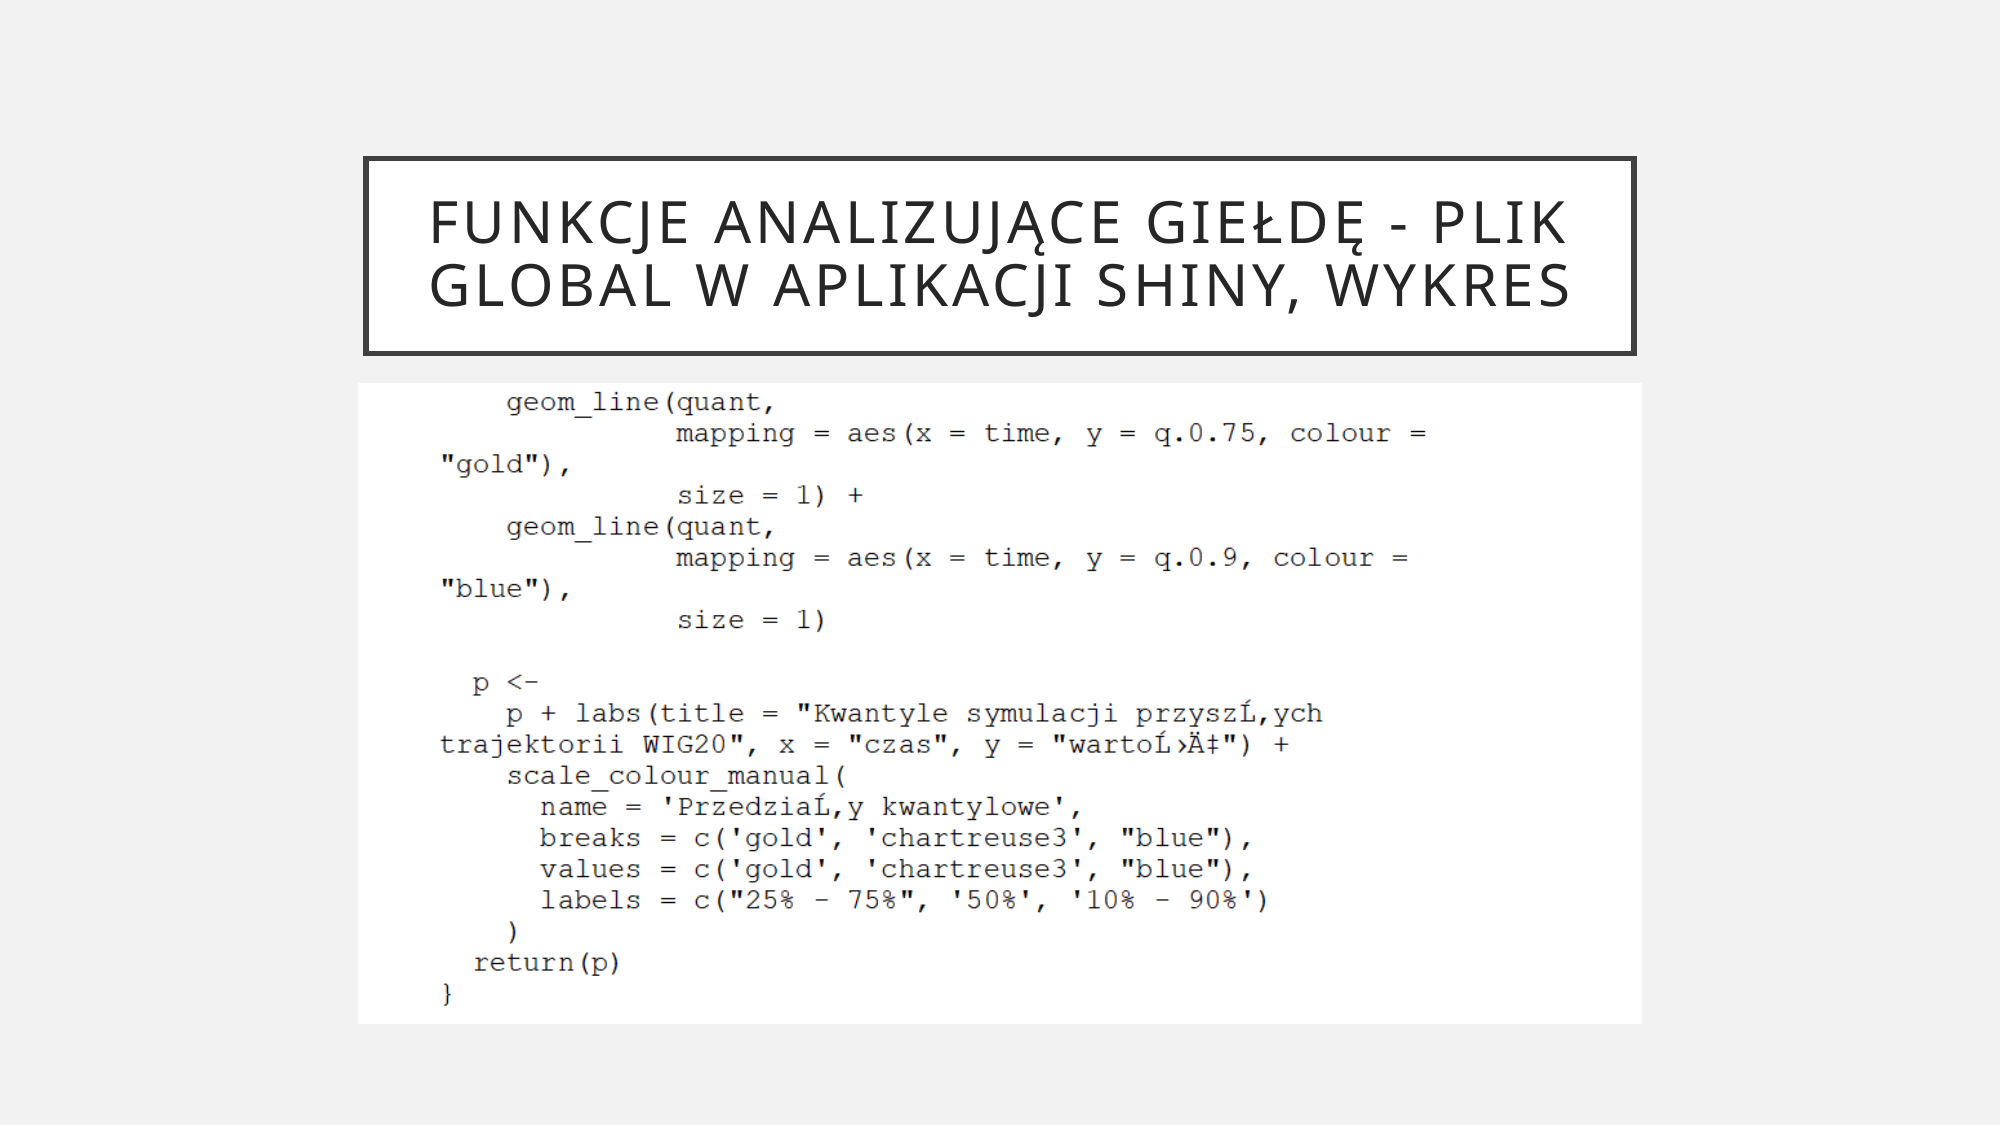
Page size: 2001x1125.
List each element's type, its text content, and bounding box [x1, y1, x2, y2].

picture [358, 383, 1642, 1024]
title Funkcje analizujące giełdę - plik global w aplikacji shiny, wykres [366, 158, 1634, 354]
